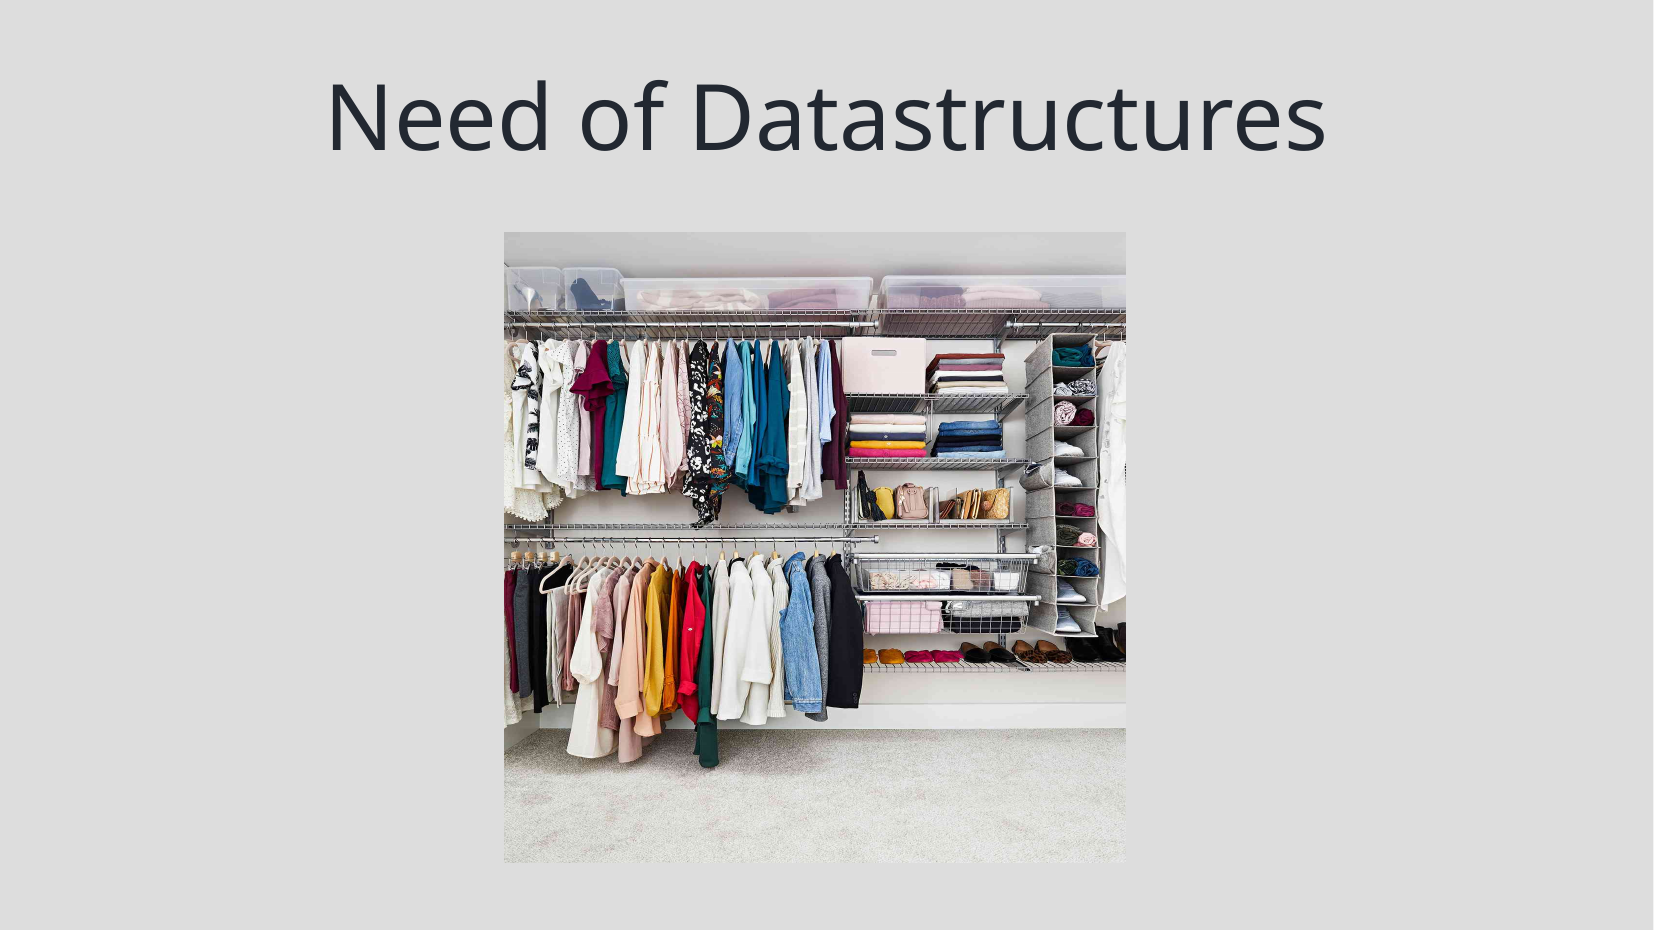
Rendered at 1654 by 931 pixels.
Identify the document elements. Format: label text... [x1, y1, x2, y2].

picture [504, 232, 1126, 863]
title Need of Datastructures [82, 37, 1571, 193]
